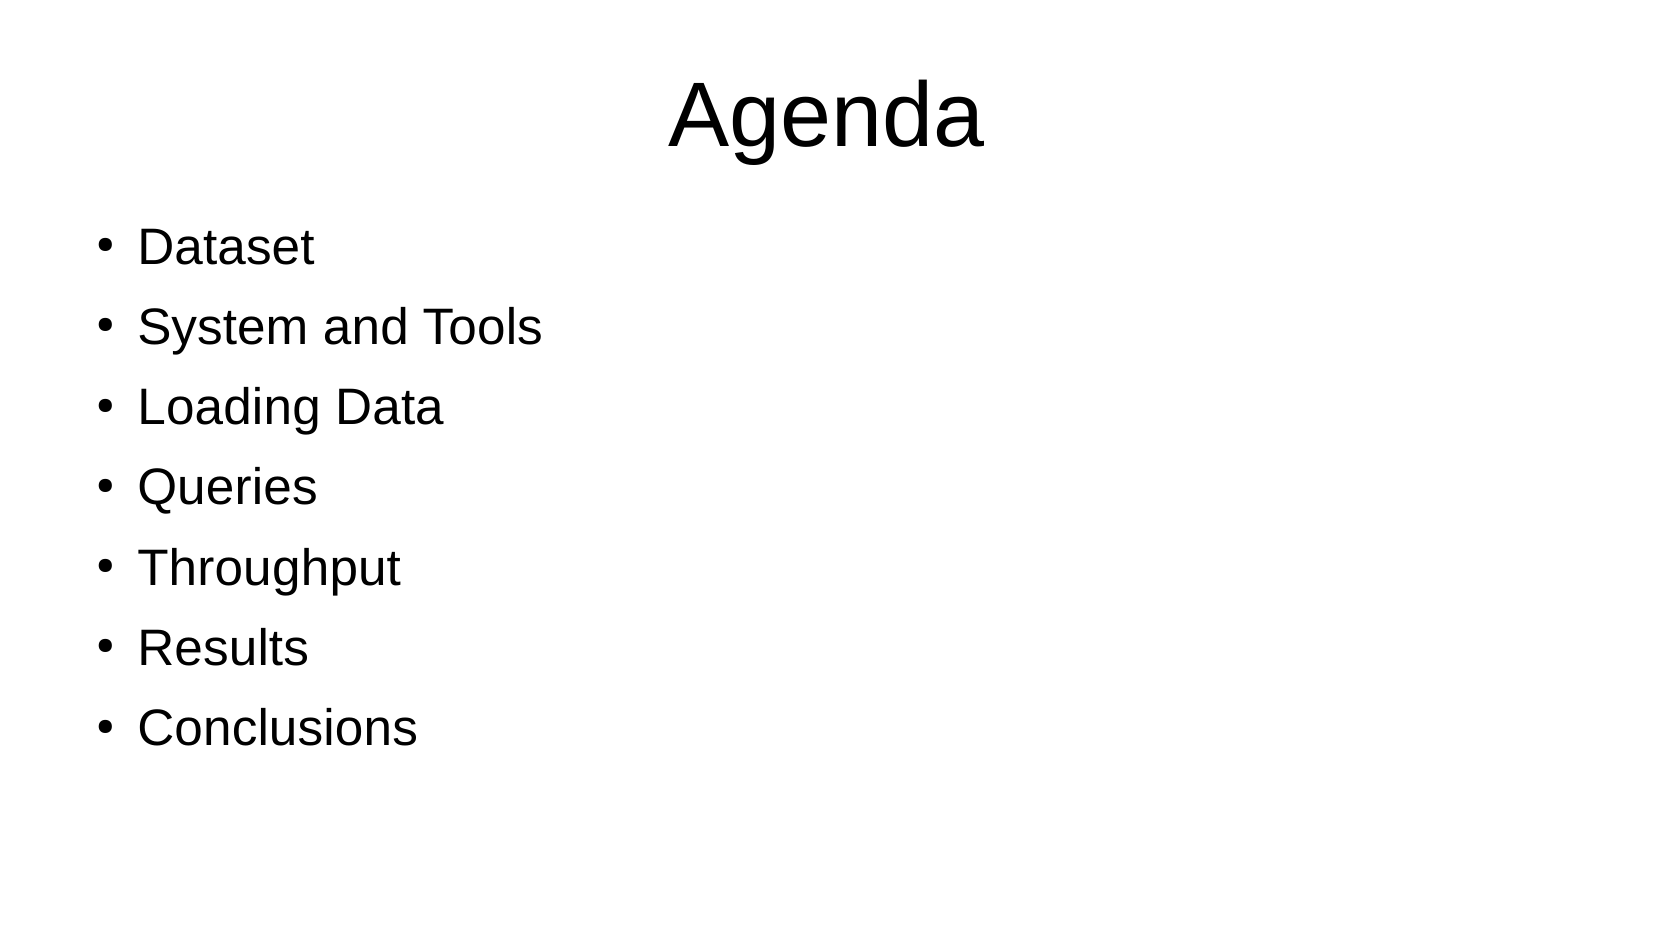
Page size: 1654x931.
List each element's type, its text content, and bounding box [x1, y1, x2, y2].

title Agenda [82, 37, 1571, 193]
list Dataset System and Tools Loading Data Queries Throughput Results Conclusions [82, 217, 1571, 758]
